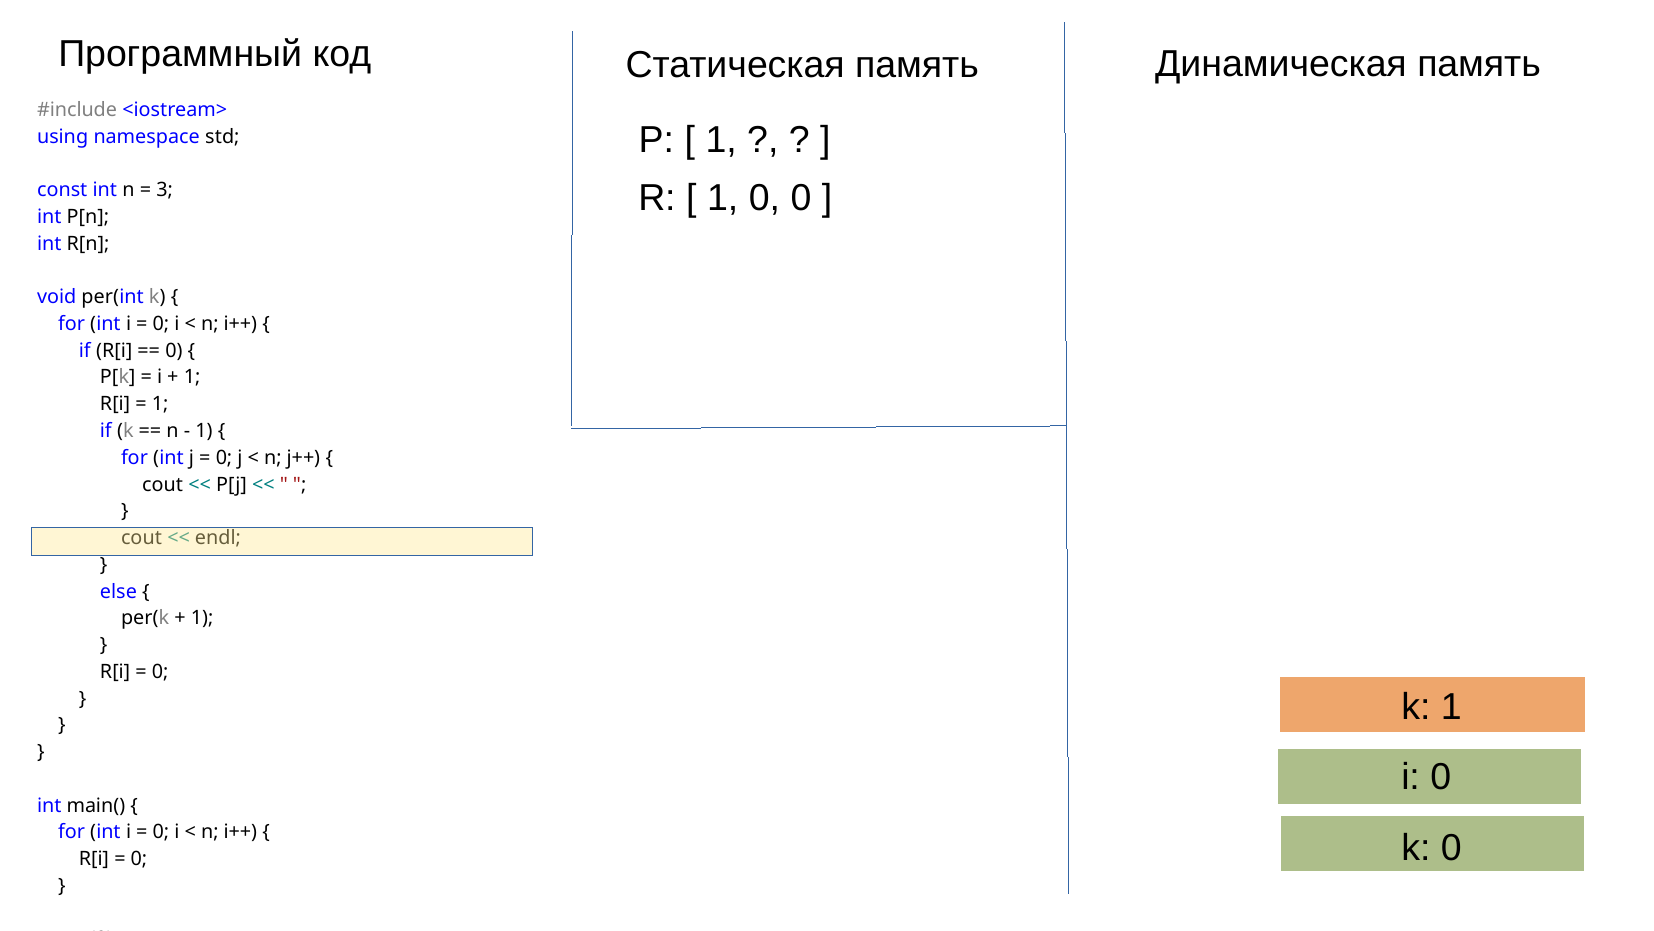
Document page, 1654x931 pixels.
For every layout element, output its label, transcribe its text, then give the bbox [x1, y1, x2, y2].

text_box Программный код [43, 25, 387, 83]
text_box k: 1 [1386, 678, 1477, 736]
text_box #include <iostream> using namespace std; const int n = 3; int P[n]; int R[n]; void per(int k) { for (int i = 0; i < n; i++) { if (R[i] == 0) { P[k] = i + 1; R[i] = 1; if (k == n - 1) { for (int j = 0; j < n; j++) { cout << P[j] << " "; } cout << endl; } else { per(k + 1); } R[i] = 0; } } } int main() { for (int i = 0; i < n; i++) { R[i] = 0; } per(0); return 0; } [22, 88, 570, 907]
text_box R: [ 1, 0, 0 ] [623, 169, 848, 227]
text_box i: 0 [1386, 748, 1483, 806]
text_box [31, 527, 533, 556]
text_box k: 0 [1386, 819, 1483, 876]
text_box [1277, 674, 1587, 734]
text_box Динамическая память [1140, 34, 1557, 92]
text_box P: [ 1, ?, ? ] [623, 111, 846, 168]
text_box Статическая память [610, 35, 995, 93]
text_box [1279, 814, 1587, 874]
text_box [1276, 746, 1584, 806]
